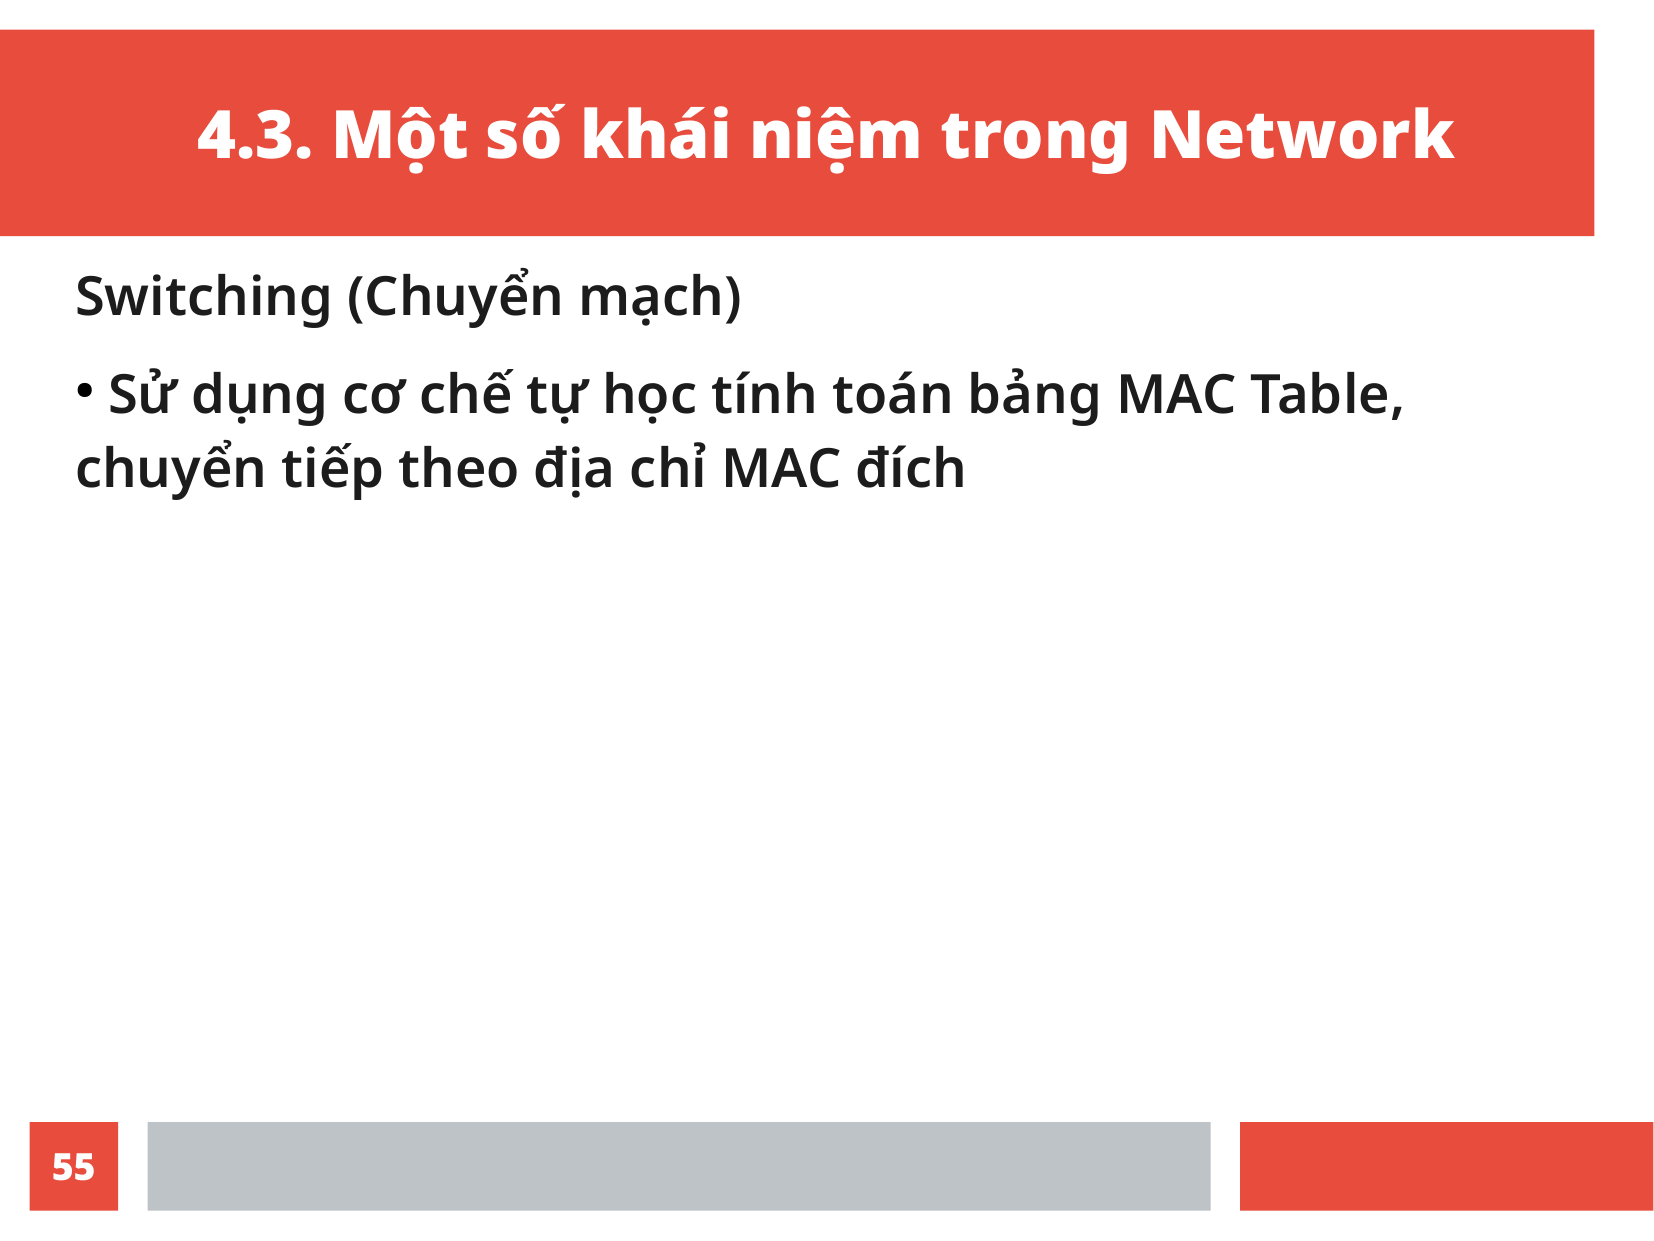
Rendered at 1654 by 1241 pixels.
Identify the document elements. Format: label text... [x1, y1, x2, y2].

title 4.3. Một số khái niệm trong Network [59, 59, 1595, 207]
list Switching (Chuyển mạch) Sử dụng cơ chế tự học tính toán bảng MAC Table, chuyển tiếp theo địa chỉ MAC đích [75, 257, 1581, 1096]
